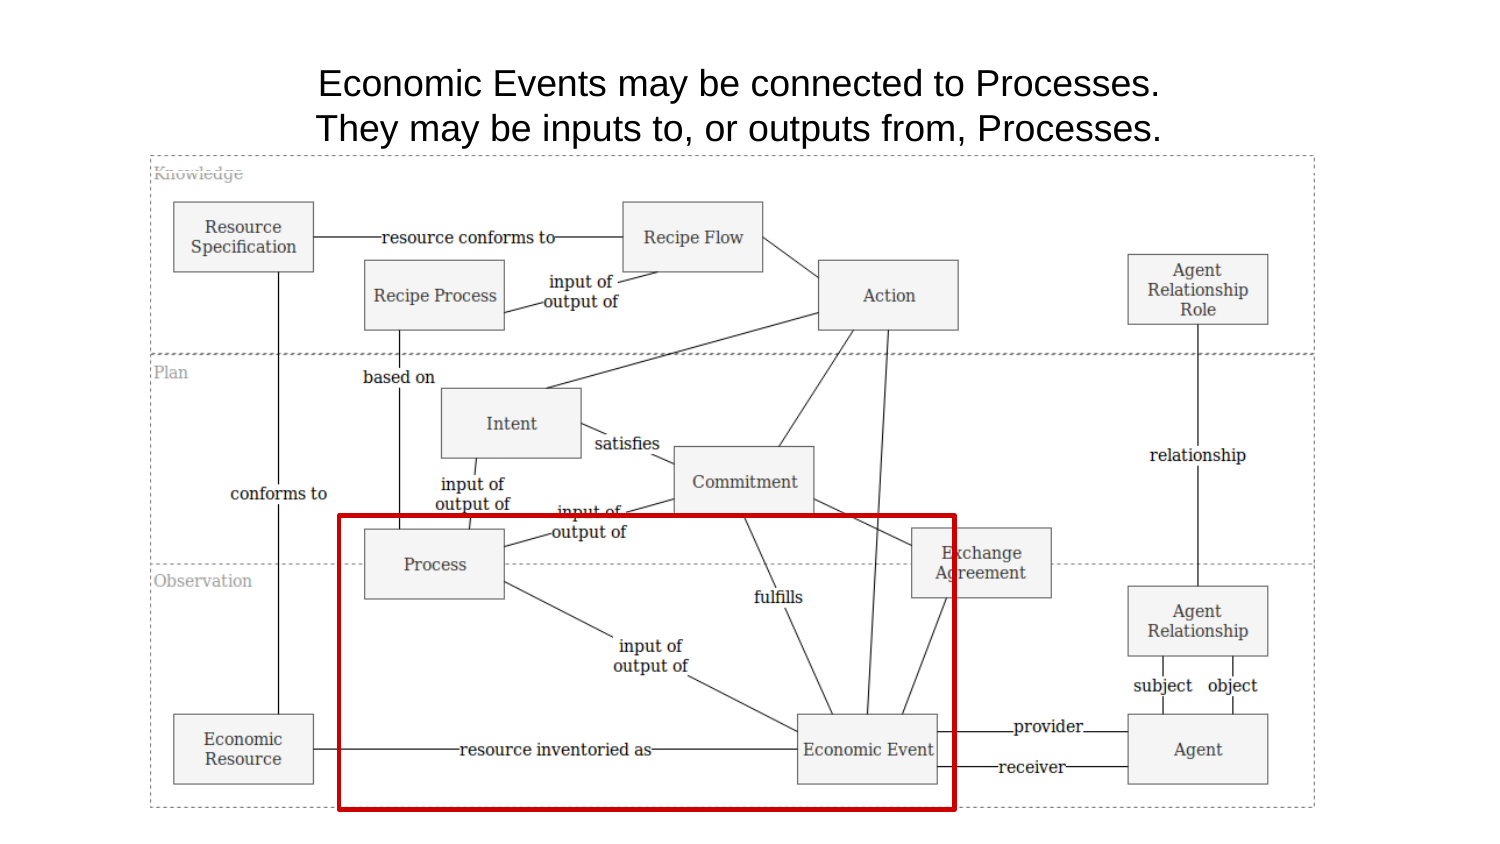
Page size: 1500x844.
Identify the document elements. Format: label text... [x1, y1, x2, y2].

picture [150, 173, 1315, 808]
text_box Economic Events may be connected to Processes. They may be inputs to, or outputs from, Processes. [74, 43, 1405, 173]
picture [341, 518, 952, 807]
